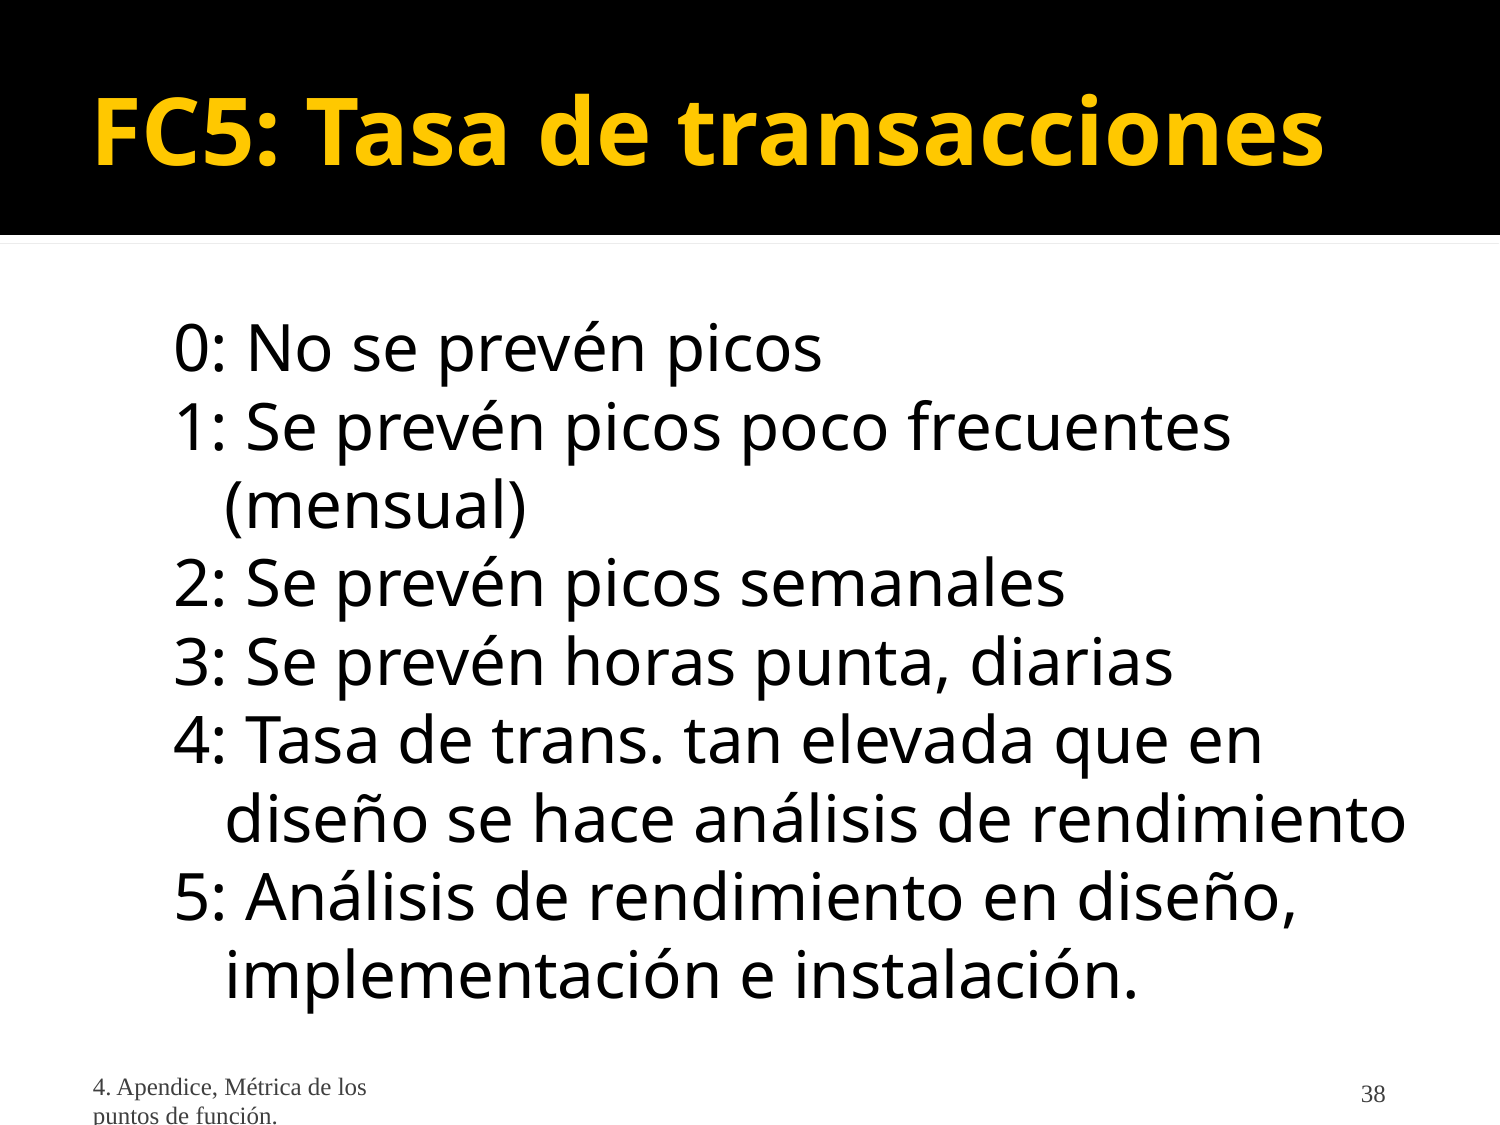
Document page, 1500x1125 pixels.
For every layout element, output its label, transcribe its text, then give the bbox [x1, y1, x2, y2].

title FC5: Tasa de transacciones [75, 25, 1426, 232]
text_box 4. Apendice, Métrica de los puntos de función. [75, 1062, 426, 1108]
text_box [1345, 1062, 1467, 1108]
list 0: No se prevén picos 1: Se prevén picos poco frecuentes (mensual) 2: Se prevén picos semanales 3: Se prevén horas punta, diarias 4: Tasa de trans. tan elevada que en diseño se hace análisis de rendimiento 5: Análisis de rendimiento en diseño, implementación e instalación. [75, 291, 1426, 1051]
